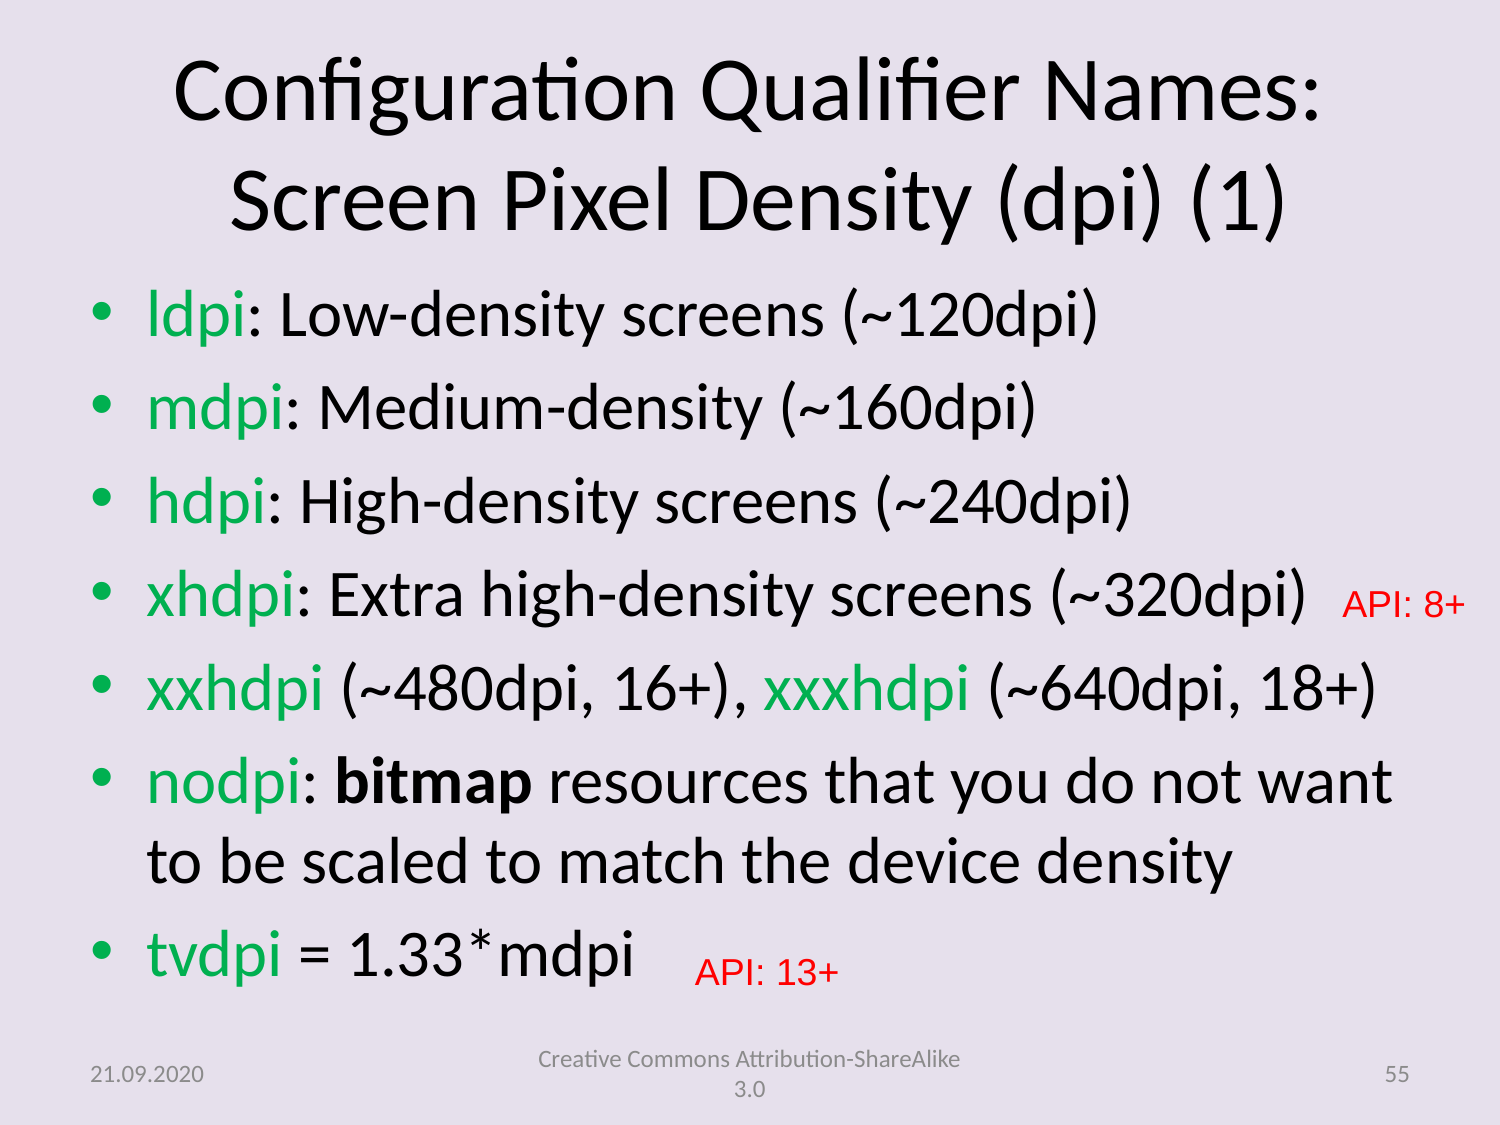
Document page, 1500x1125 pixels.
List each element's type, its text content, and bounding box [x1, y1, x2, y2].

text_box API: 13+ [680, 940, 855, 1001]
list ldpi: Low-density screens (~120dpi) mdpi: Medium-density (~160dpi) hdpi: High-density screens (~240dpi) xhdpi: Extra high-density screens (~320dpi) xxhdpi (~480dpi, 16+), xxxhdpi (~640dpi, 18+) nodpi: bitmap resources that you do not want to be scaled to match the device density tvdpi = 1.33*mdpi [75, 262, 1425, 1005]
text_box API: 8+ [1327, 572, 1482, 633]
title Configuration Qualifier Names: Screen Pixel Density (dpi) (1) [75, 45, 1425, 233]
